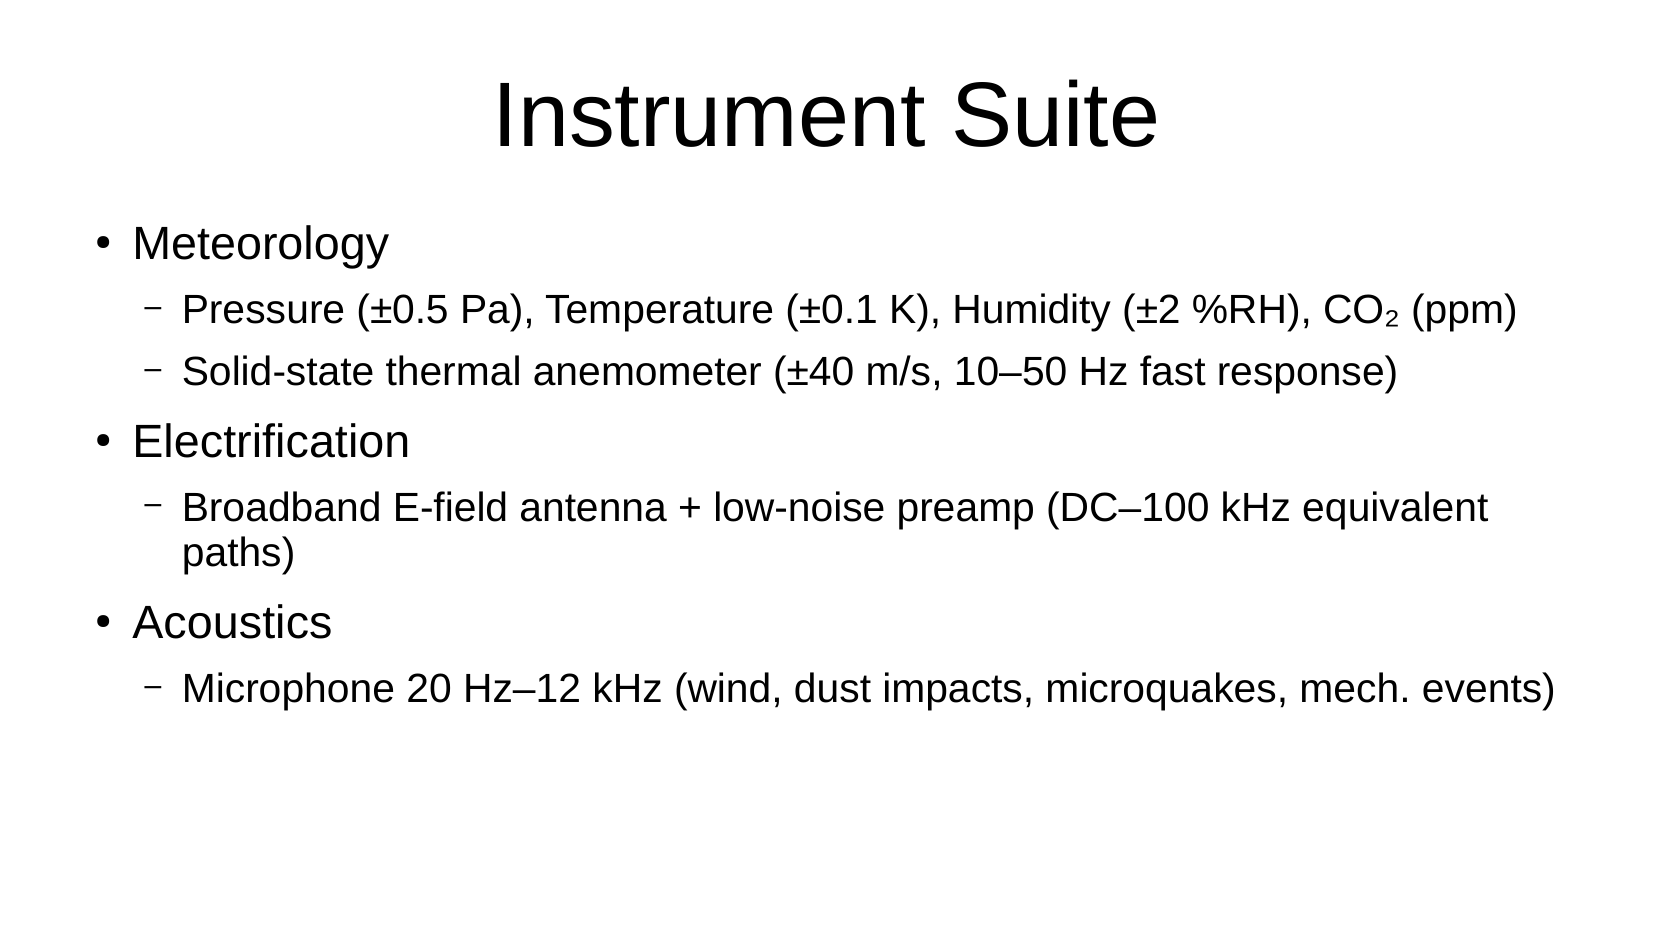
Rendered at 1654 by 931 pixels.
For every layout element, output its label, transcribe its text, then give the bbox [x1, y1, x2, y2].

list Meteorology Pressure (±0.5 Pa), Temperature (±0.1 K), Humidity (±2 %RH), CO₂ (ppm) Solid-state thermal anemometer (±40 m/s, 10–50 Hz fast response) Electrification Broadband E-field antenna + low-noise preamp (DC–100 kHz equivalent paths) Acoustics Microphone 20 Hz–12 kHz (wind, dust impacts, microquakes, mech. events) [82, 217, 1571, 758]
title Instrument Suite [82, 37, 1571, 193]
